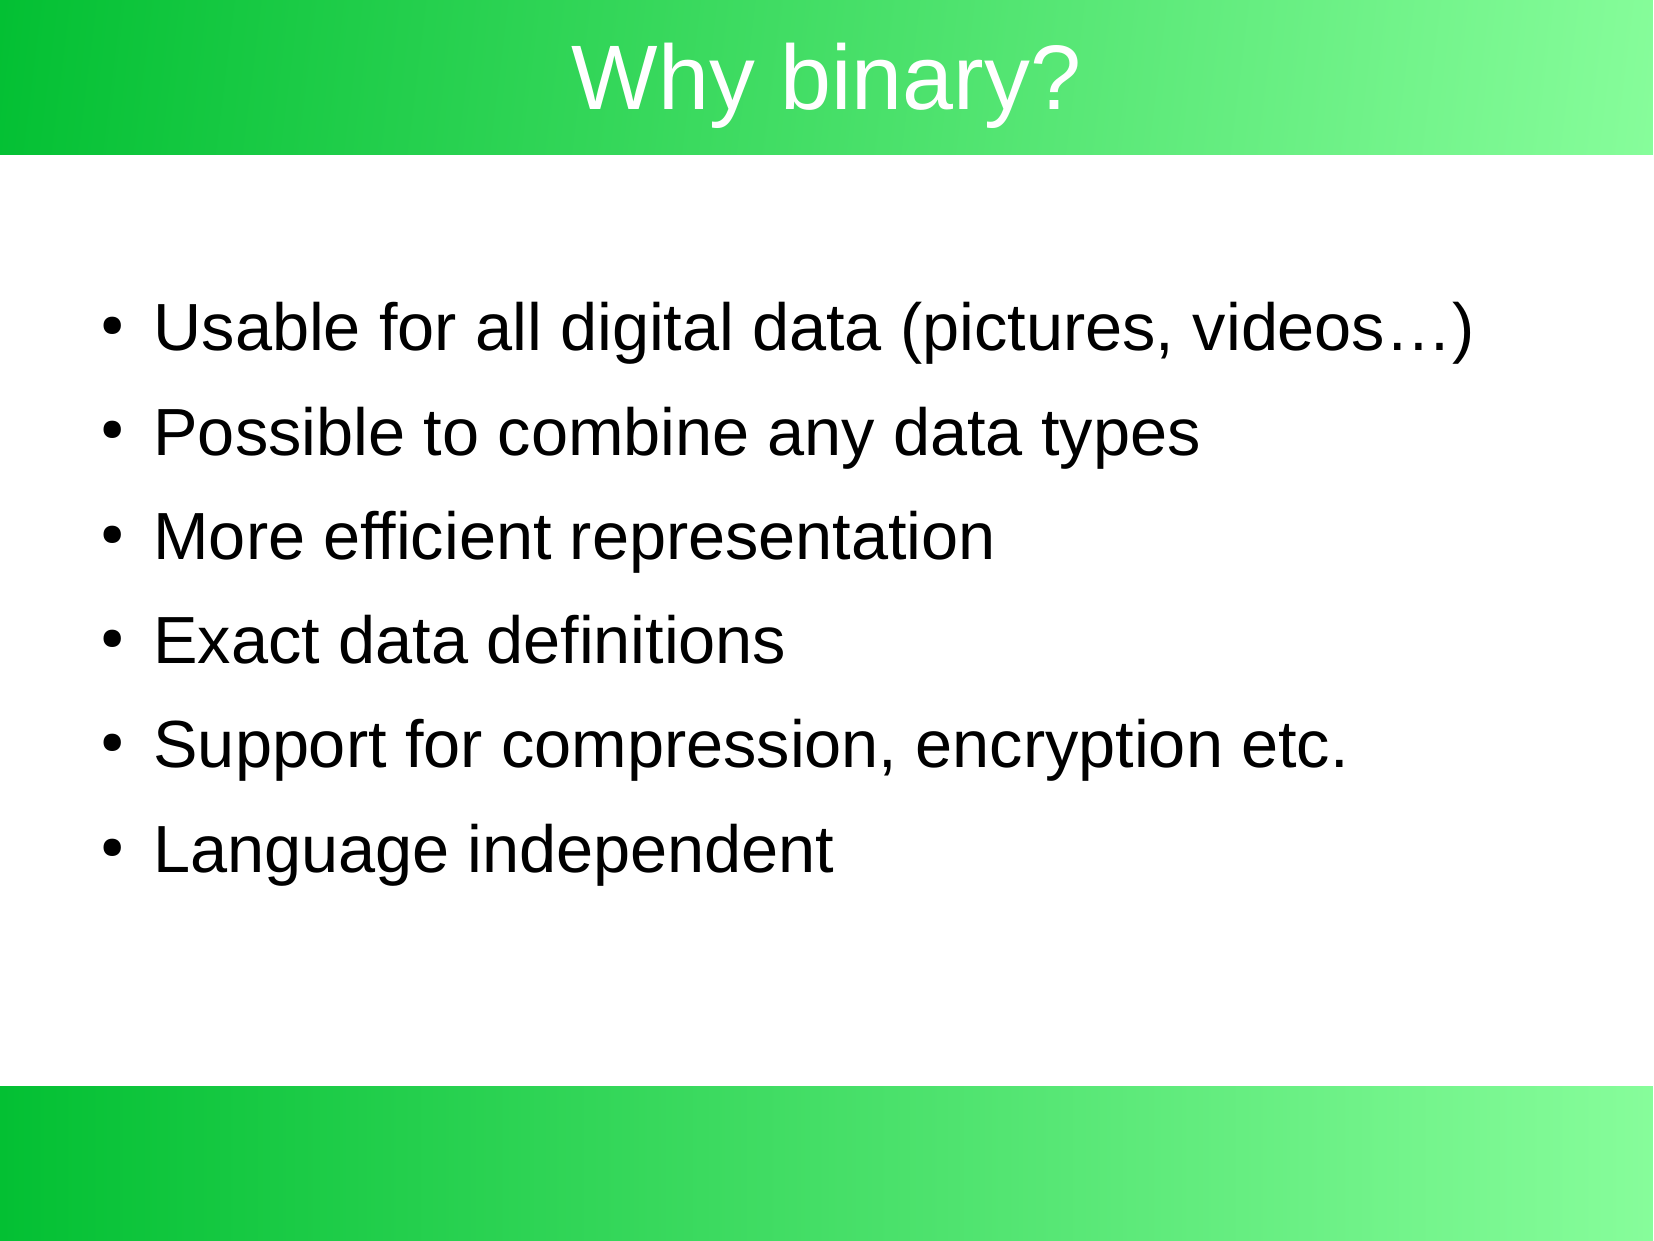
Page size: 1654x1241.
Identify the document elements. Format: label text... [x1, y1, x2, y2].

list Usable for all digital data (pictures, videos…) Possible to combine any data types More efficient representation Exact data definitions Support for compression, encryption etc. Language independent [82, 290, 1571, 1010]
title Why binary? [82, 25, 1571, 130]
